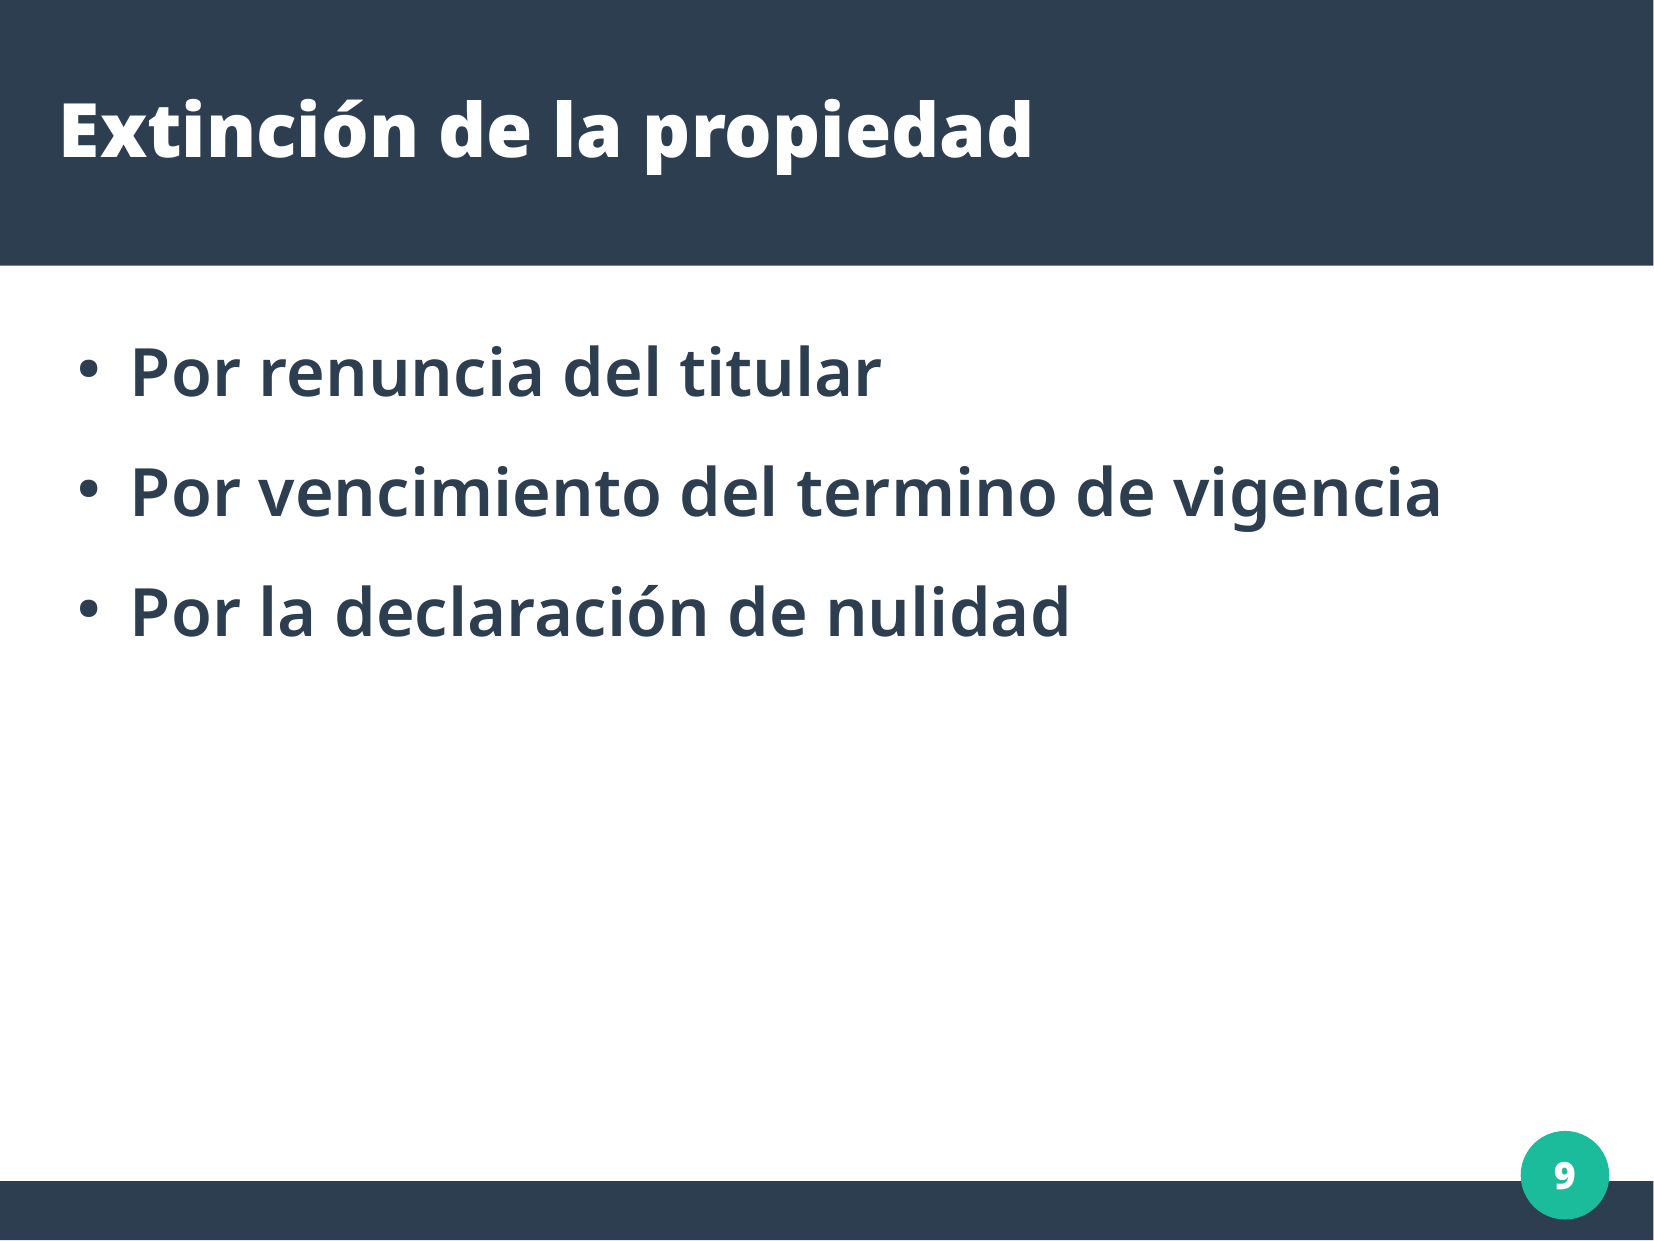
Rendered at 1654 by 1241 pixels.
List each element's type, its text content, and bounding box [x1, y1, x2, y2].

title Extinción de la propiedad [59, 49, 1595, 207]
list Por renuncia del titular Por vencimiento del termino de vigencia Por la declaración de nulidad [59, 324, 1595, 1152]
